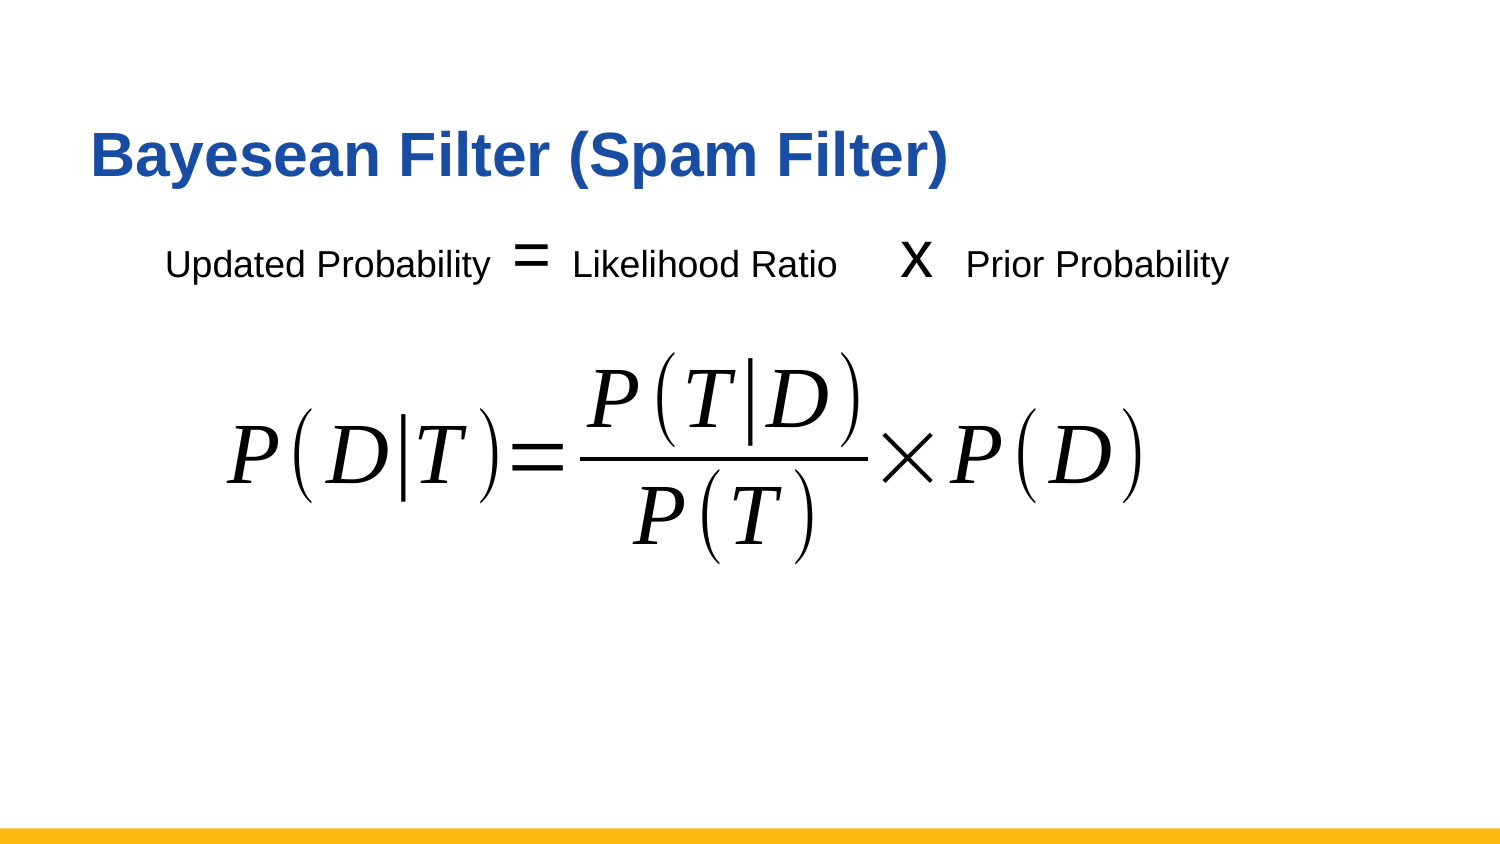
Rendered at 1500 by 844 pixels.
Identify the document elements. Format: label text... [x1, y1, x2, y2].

text_box Updated Probability = Likelihood Ratio x Prior Probability [150, 210, 1352, 342]
chart [216, 347, 1156, 571]
title Bayesean Filter (Spam Filter) [75, 0, 1425, 197]
